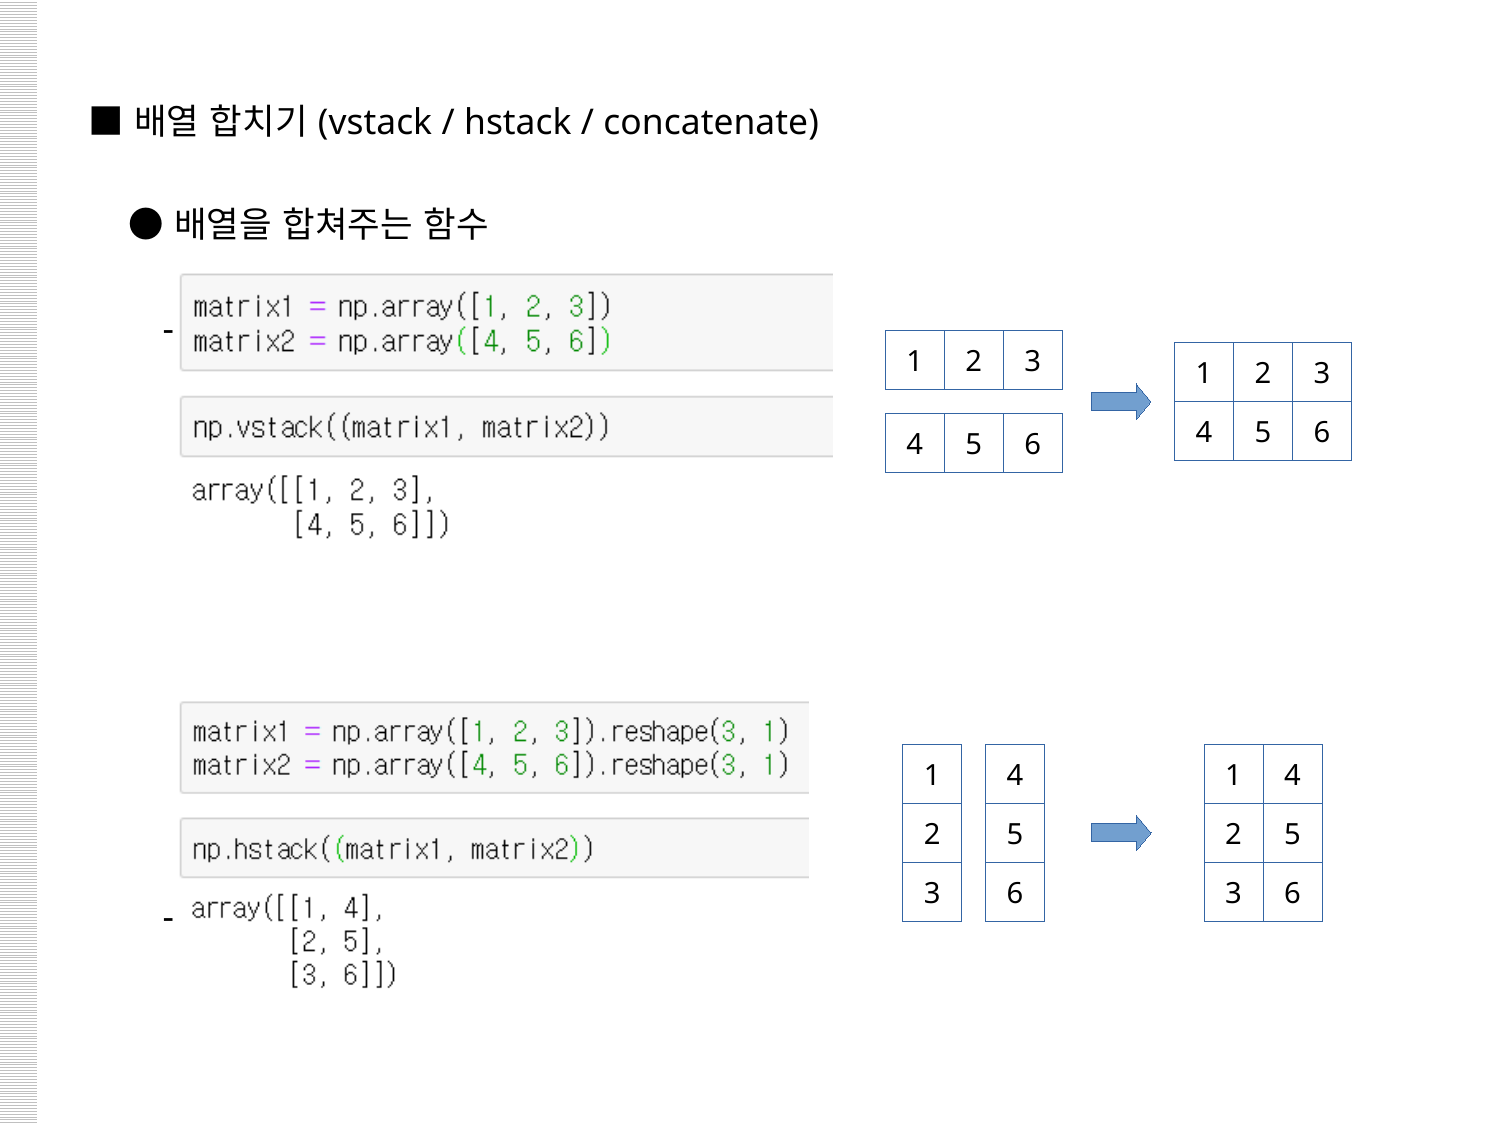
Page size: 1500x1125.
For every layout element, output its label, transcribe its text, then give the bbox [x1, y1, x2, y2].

picture [177, 697, 809, 1004]
text_box 6 [985, 862, 1045, 922]
text_box 1 [1204, 744, 1263, 803]
text_box 1 [885, 330, 944, 390]
text_box 3 [902, 862, 962, 922]
text_box 3 [1292, 342, 1352, 401]
text_box 4 [985, 744, 1045, 803]
text_box 6 [1263, 862, 1323, 922]
text_box 2 [902, 803, 962, 862]
text_box 3 [1204, 862, 1263, 922]
text_box 5 [1233, 401, 1292, 461]
text_box 3 [1003, 330, 1063, 390]
text_box 5 [944, 413, 1003, 473]
text_box 2 [944, 330, 1003, 390]
text_box 5 [985, 803, 1045, 862]
text_box 5 [1263, 803, 1323, 862]
picture [177, 269, 833, 555]
text_box 2 [1204, 803, 1263, 862]
text_box 6 [1292, 401, 1352, 461]
text_box [1091, 815, 1152, 851]
text_box 4 [885, 413, 944, 473]
text_box 4 [1174, 401, 1233, 461]
text_box 4 [1263, 744, 1323, 803]
text_box 1 [1174, 342, 1233, 401]
text_box 6 [1003, 413, 1063, 473]
text_box 1 [902, 744, 962, 803]
text_box [1091, 383, 1151, 420]
text_box ■ 배열 합치기 (vstack / hstack / concatenate) ● 배열을 합쳐주는 함수 - vstack (수직) - hstack (수평) [73, 33, 1453, 990]
text_box 2 [1233, 342, 1292, 401]
